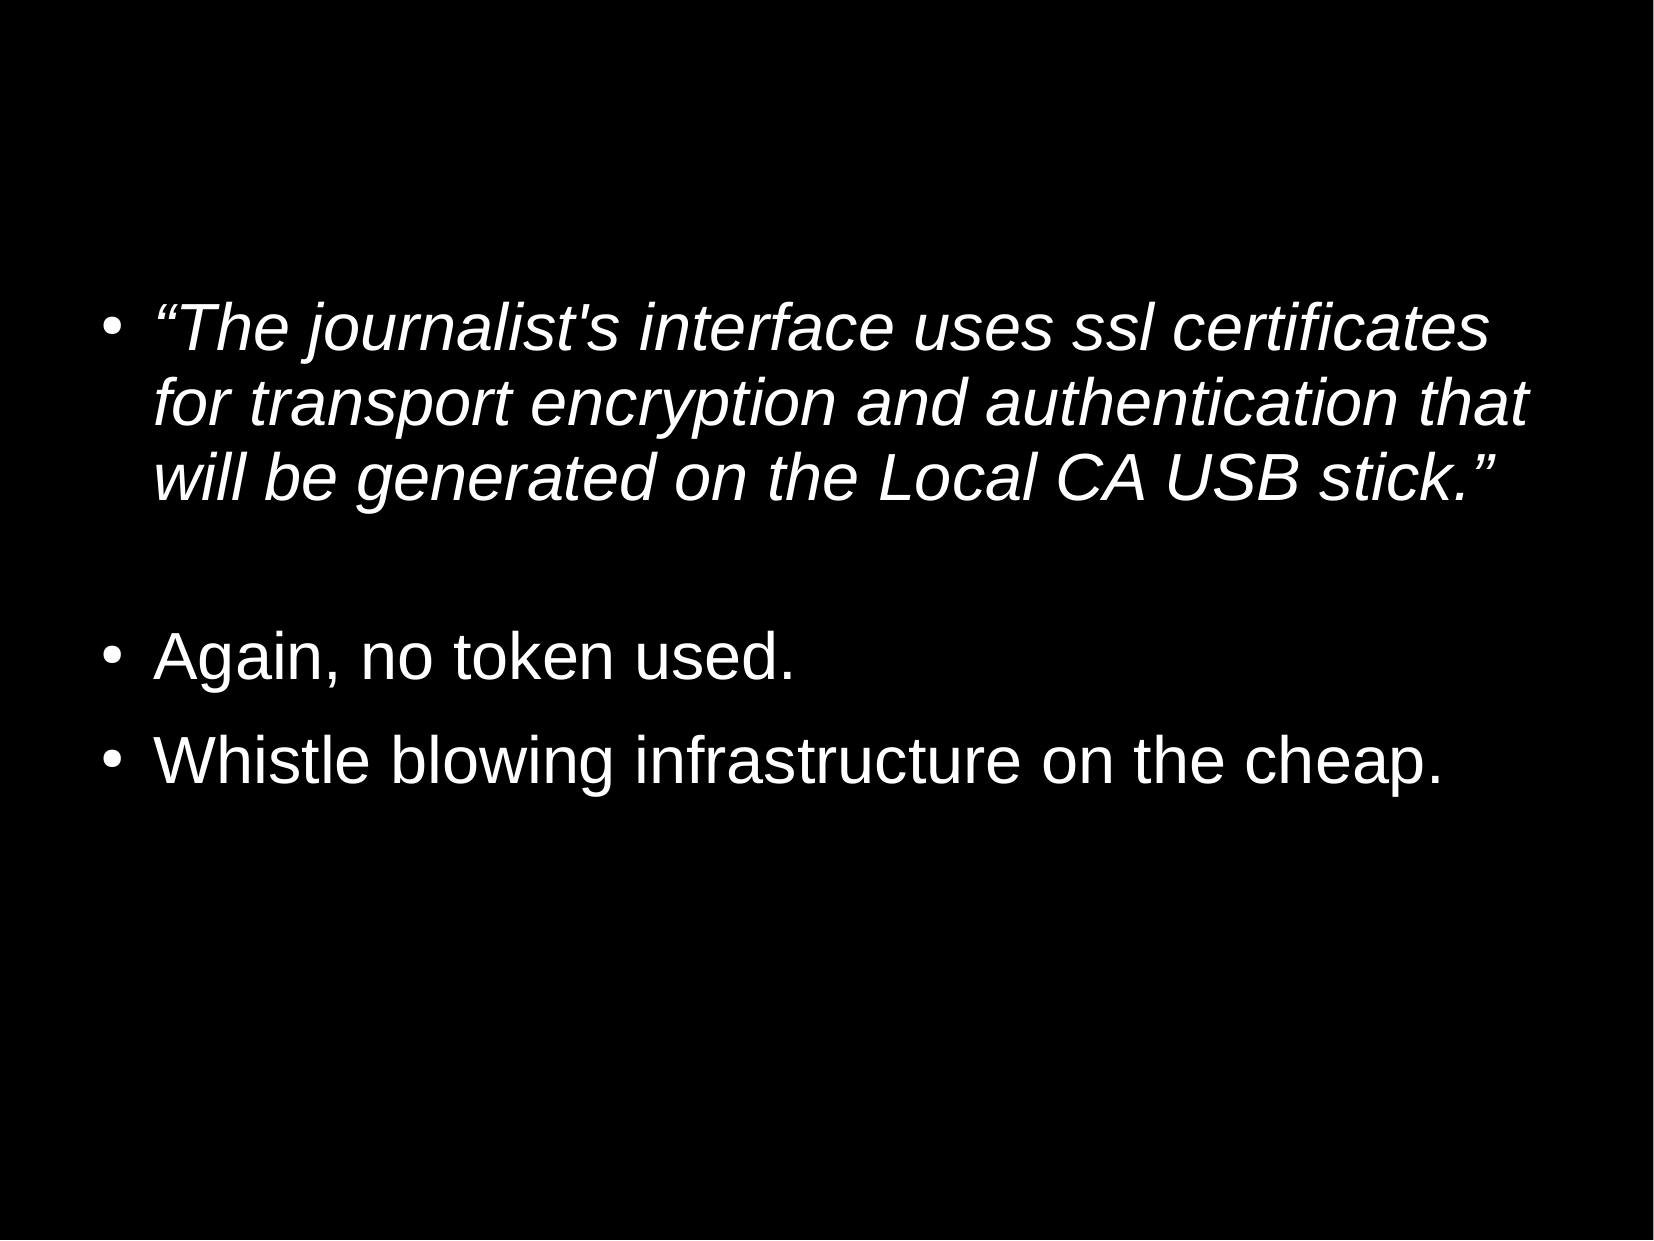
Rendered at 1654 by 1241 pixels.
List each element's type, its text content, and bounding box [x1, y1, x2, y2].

list “The journalist's interface uses ssl certificates for transport encryption and authentication that will be generated on the Local CA USB stick.” Again, no token used. Whistle blowing infrastructure on the cheap. [82, 290, 1538, 1010]
